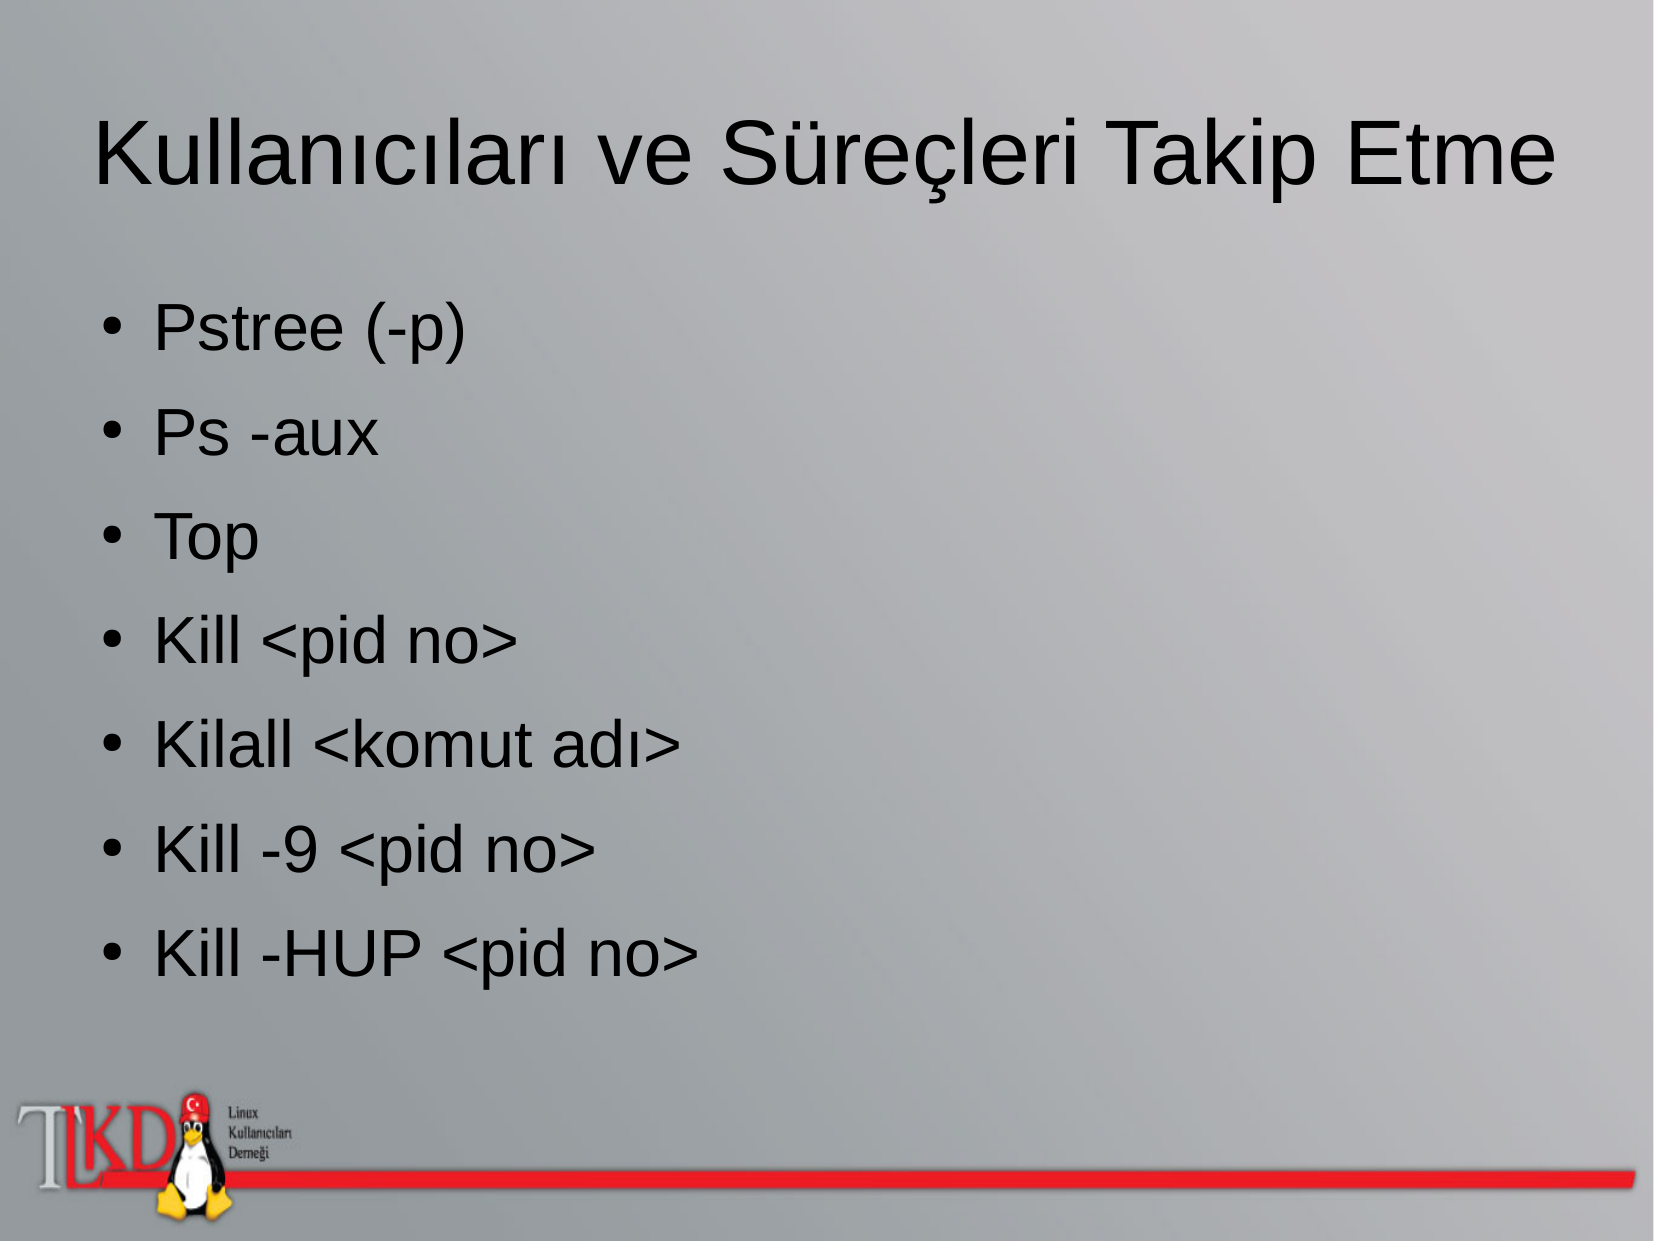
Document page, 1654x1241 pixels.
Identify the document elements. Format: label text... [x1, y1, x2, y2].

list Pstree (-p) Ps -aux Top Kill <pid no> Kilall <komut adı> Kill -9 <pid no> Kill -HUP <pid no> [82, 290, 1571, 1109]
picture [0, 0, 1654, 1241]
title Kullanıcıları ve Süreçleri Takip Etme [82, 49, 1571, 257]
